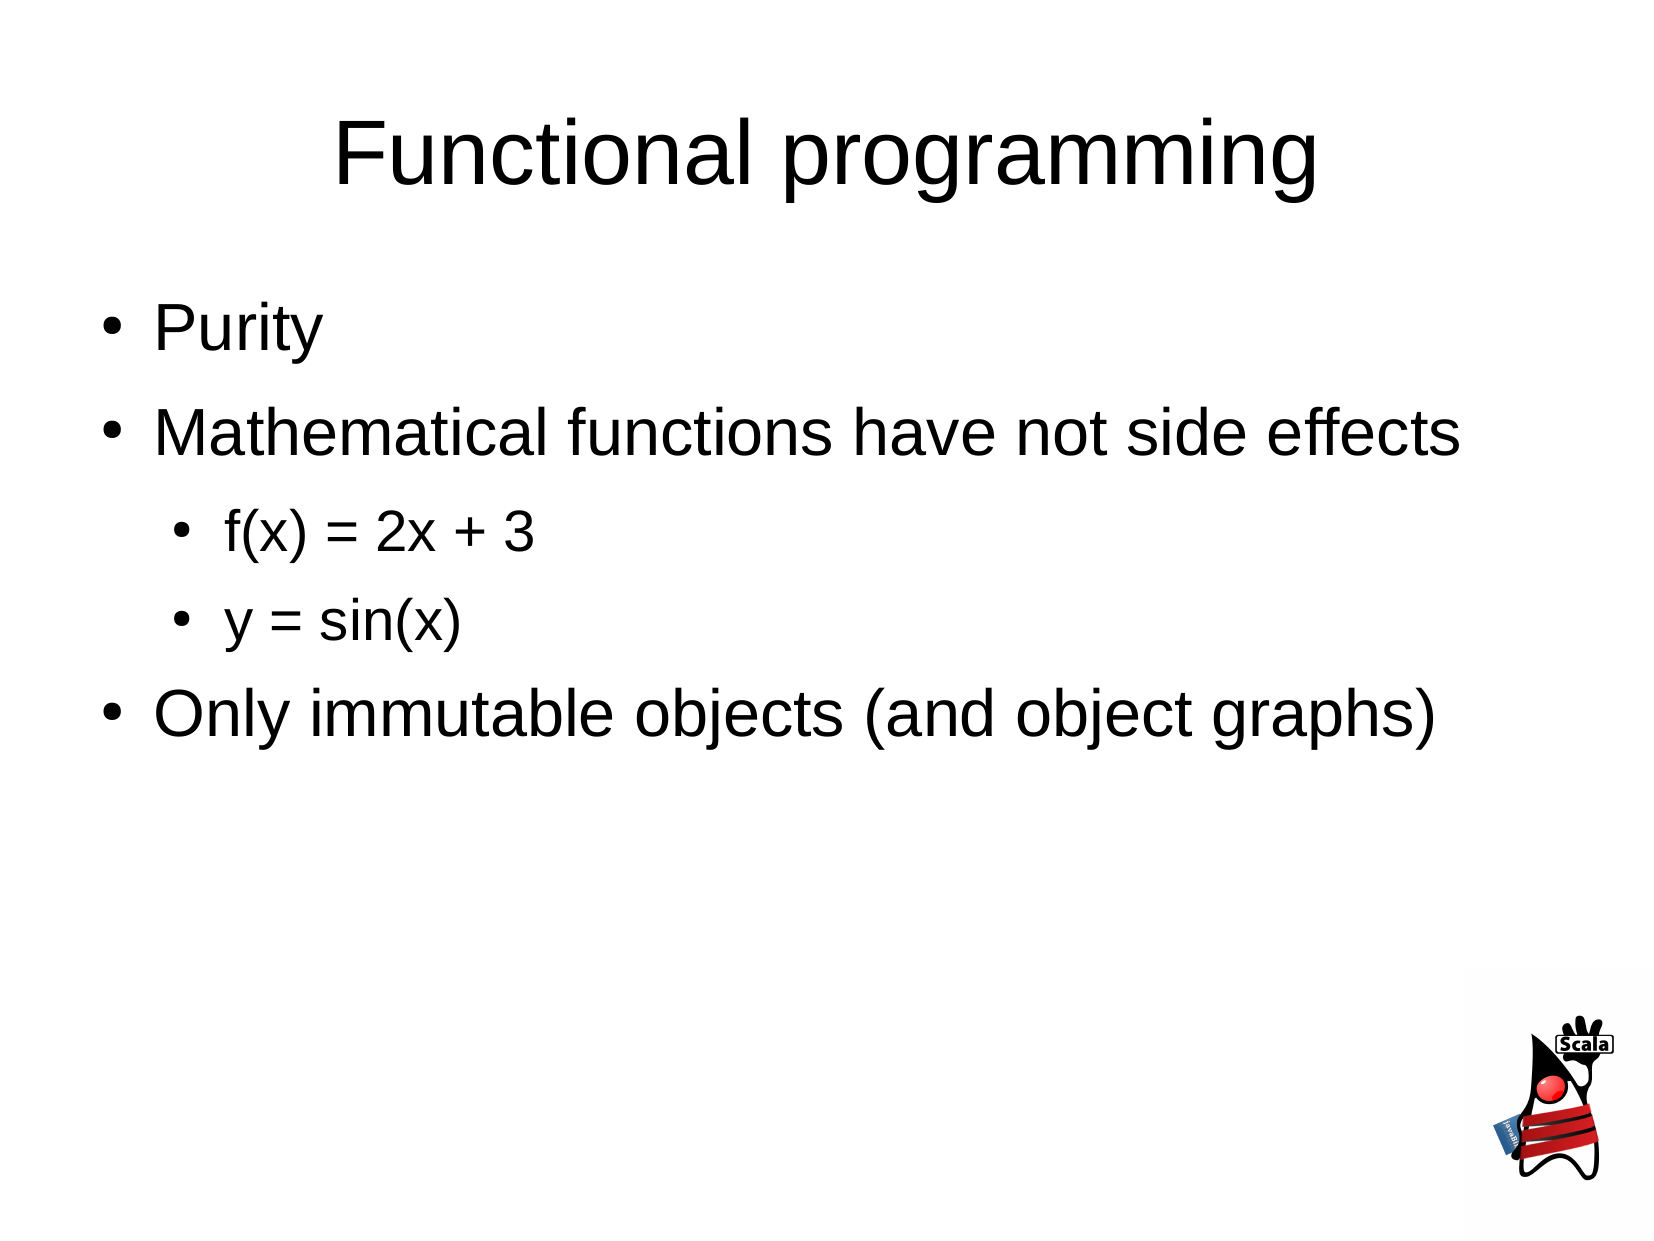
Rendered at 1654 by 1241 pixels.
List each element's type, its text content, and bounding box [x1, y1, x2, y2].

title Functional programming [82, 56, 1571, 250]
list Purity Mathematical functions have not side effects f(x) = 2x + 3 y = sin(x) Only immutable objects (and object graphs) [82, 290, 1571, 1109]
picture [1462, 969, 1654, 1241]
